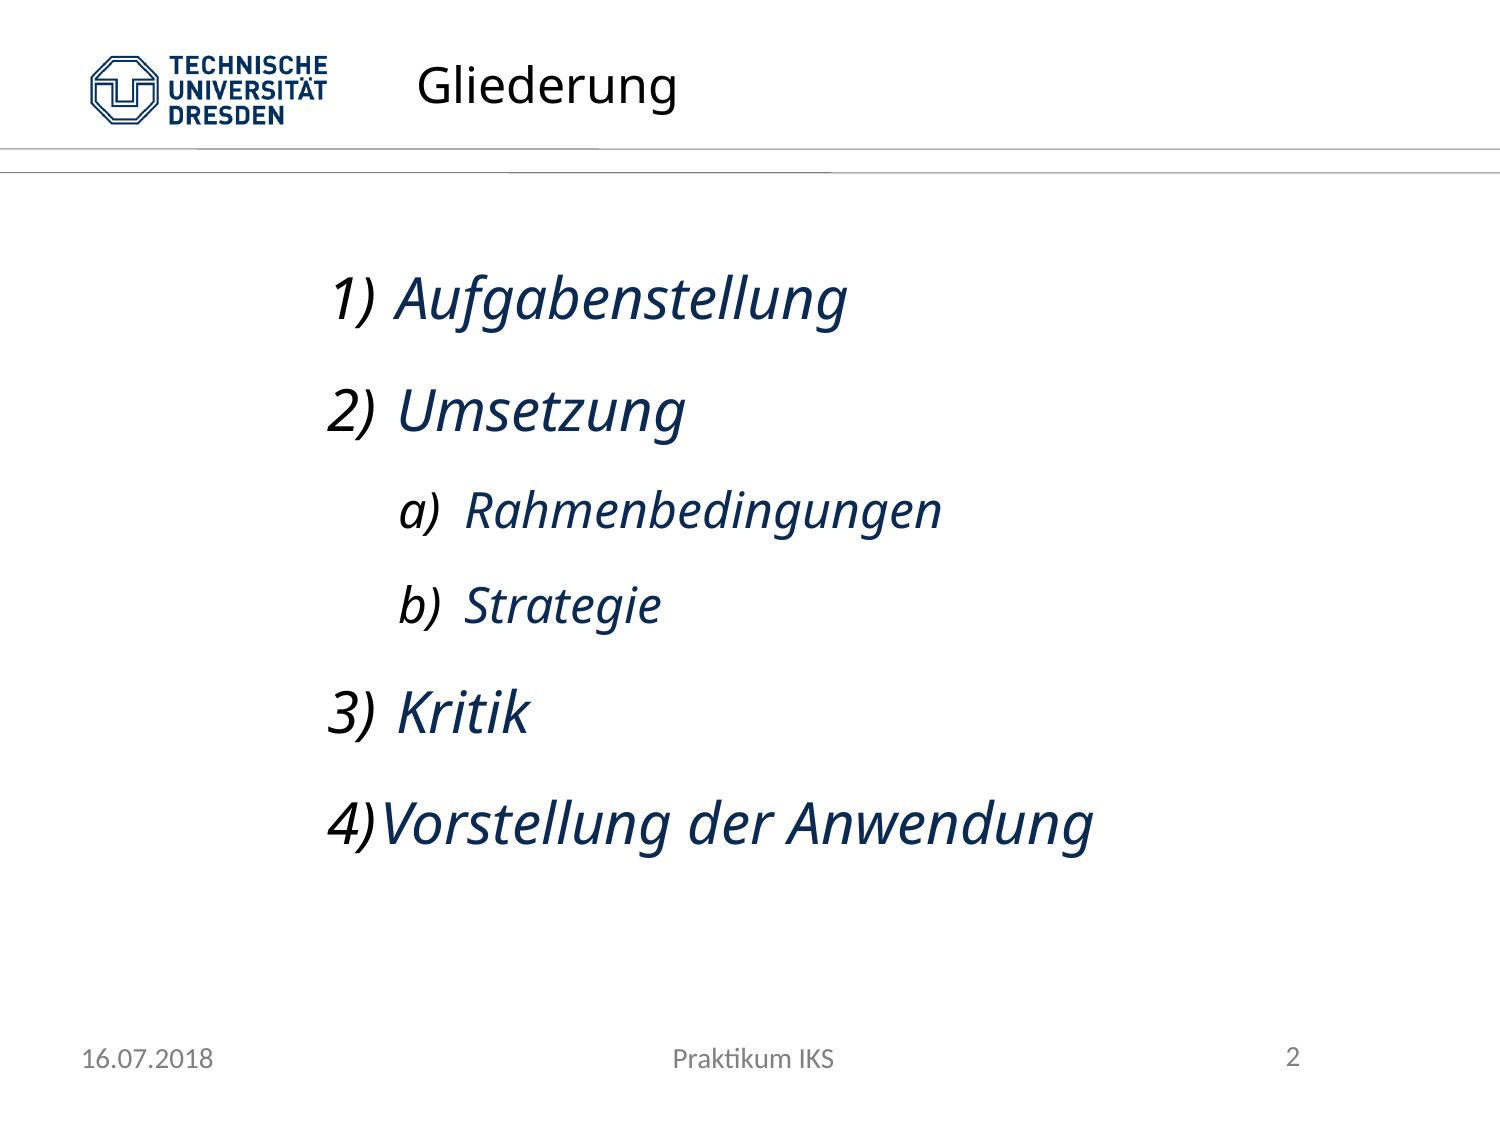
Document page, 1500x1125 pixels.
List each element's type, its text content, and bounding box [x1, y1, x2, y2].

list Aufgabenstellung Umsetzung Rahmenbedingungen Strategie Kritik Vorstellung der Anwendung [295, 253, 1241, 774]
text_box Gliederung [401, 42, 705, 119]
picture [90, 54, 327, 125]
